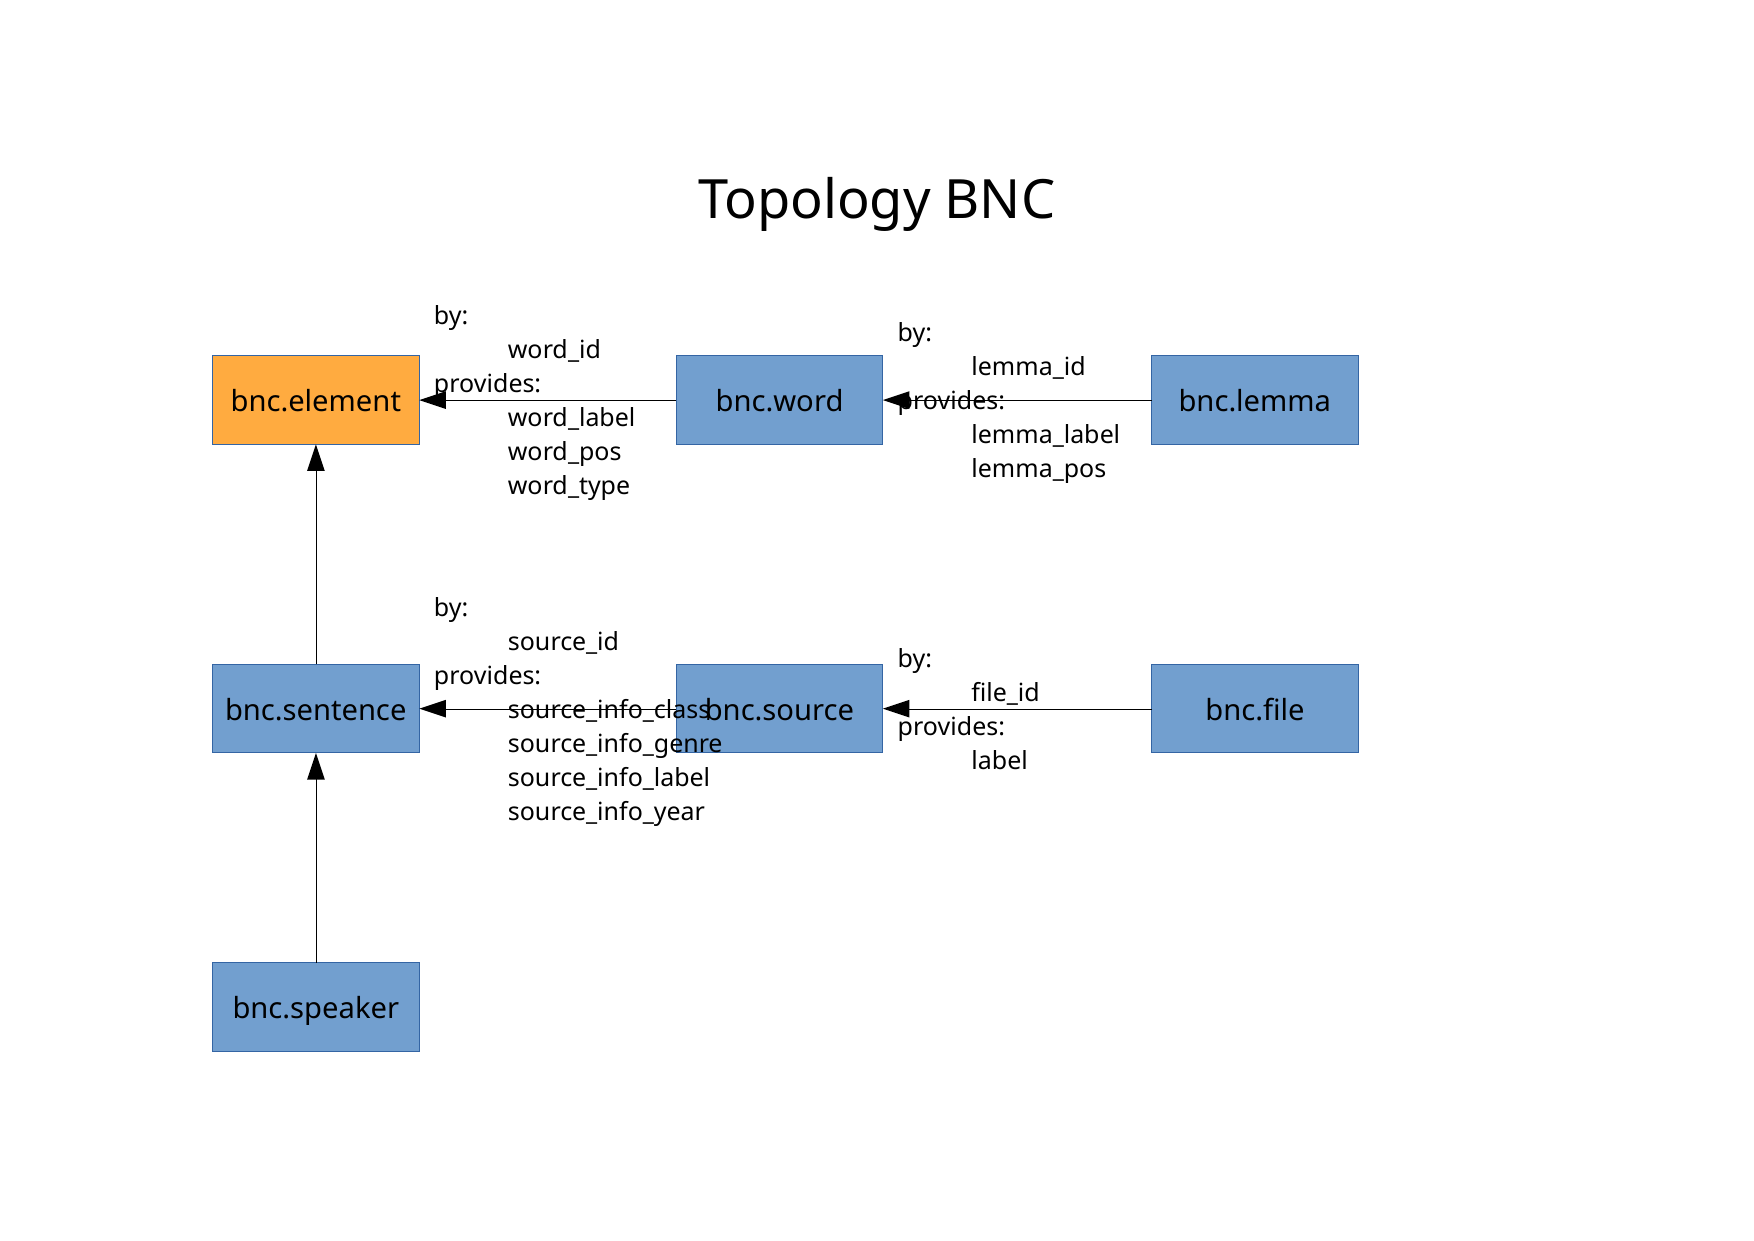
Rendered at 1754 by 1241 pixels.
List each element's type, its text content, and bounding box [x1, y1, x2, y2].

text_box bnc.sentence [212, 664, 420, 753]
text_box bnc.element [212, 355, 420, 445]
text_box bnc.lemma [1151, 355, 1359, 445]
title Topology BNC [140, 103, 1614, 292]
text_box bnc.file [1151, 664, 1359, 753]
text_box bnc.speaker [212, 962, 420, 1052]
text_box bnc.word [676, 355, 883, 445]
text_box bnc.source [676, 664, 883, 753]
